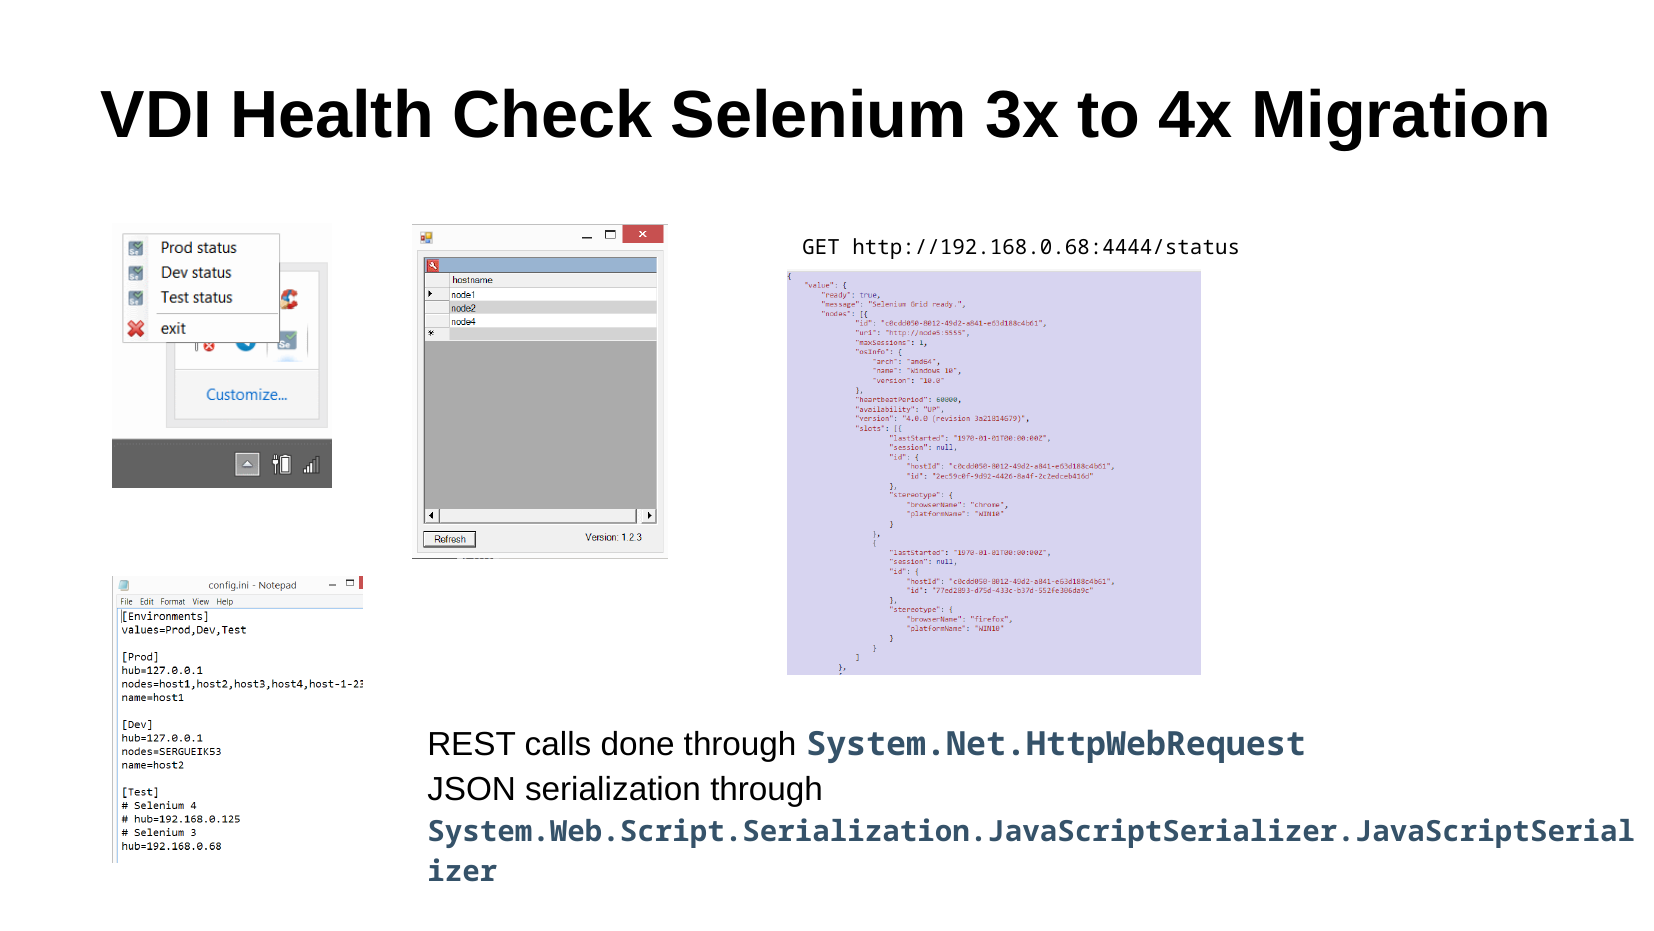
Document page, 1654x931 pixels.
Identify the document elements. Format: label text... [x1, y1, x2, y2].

picture [787, 269, 1201, 676]
title VDI Health Check Selenium 3x to 4x Migration [82, 37, 1571, 193]
picture [112, 223, 332, 488]
picture [112, 576, 363, 863]
picture [412, 224, 668, 559]
text_box REST calls done through System.Net.HttpWebRequest JSON serialization through System.Web.Script.Serialization.JavaScriptSerializer.JavaScriptSerializer [412, 712, 1654, 882]
text_box GET http://192.168.0.68:4444/status [787, 225, 1276, 265]
